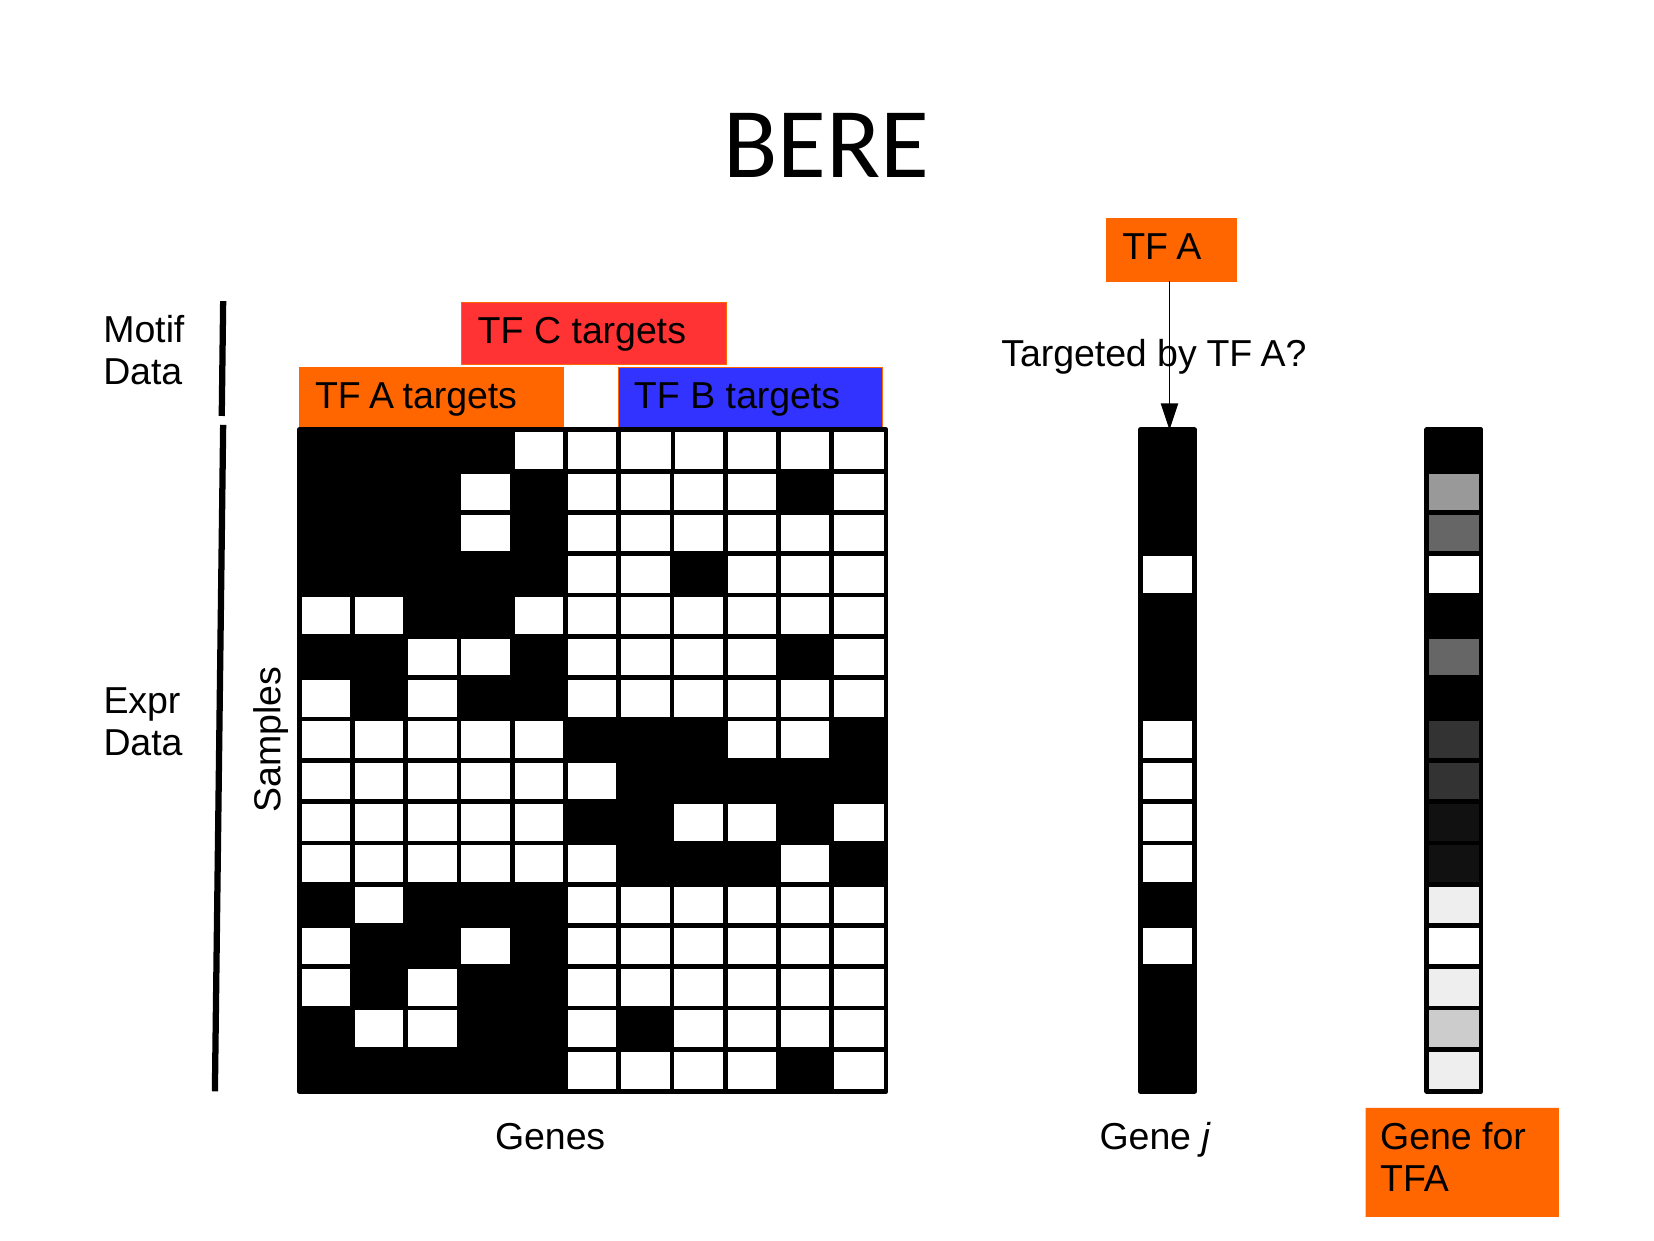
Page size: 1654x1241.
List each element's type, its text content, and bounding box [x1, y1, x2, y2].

text_box Targeted by TF A? [1170, 324, 1356, 388]
text_box TF B targets [619, 367, 880, 429]
text_box [1140, 429, 1195, 1092]
text_box Gene j [1084, 1107, 1258, 1175]
text_box Expr Data [88, 672, 216, 782]
text_box Samples [238, 633, 306, 827]
text_box [1426, 429, 1481, 1092]
text_box TF C targets [462, 302, 726, 365]
text_box [299, 367, 887, 1092]
text_box TF A [1107, 218, 1237, 281]
text_box TF A targets [300, 367, 556, 429]
text_box Gene for TFA [1365, 1107, 1559, 1217]
text_box Genes [480, 1107, 635, 1175]
title BERE [82, 49, 1571, 257]
text_box [1106, 218, 1169, 282]
text_box Targeted by TF A? [986, 324, 1169, 388]
text_box Motif Data [88, 301, 216, 410]
